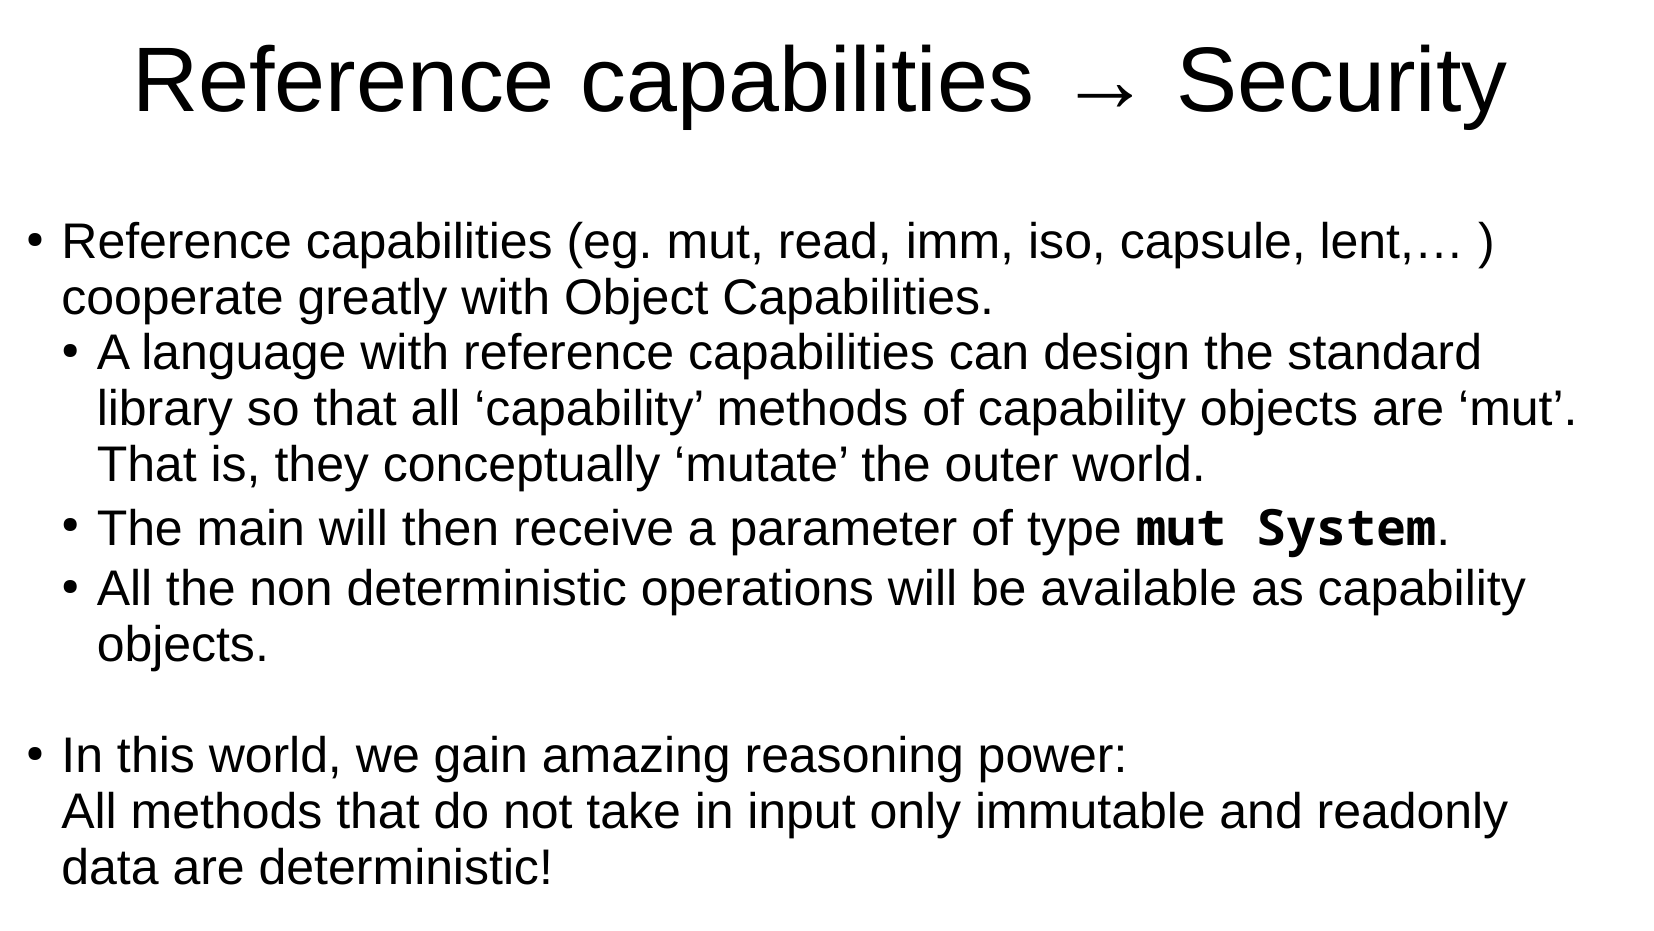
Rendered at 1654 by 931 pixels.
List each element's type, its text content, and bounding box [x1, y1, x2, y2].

text_box Reference capabilities (eg. mut, read, imm, iso, capsule, lent,… ) cooperate greatly with Object Capabilities. A language with reference capabilities can design the standard library so that all ‘capability’ methods of capability objects are ‘mut’. That is, they conceptually ‘mutate’ the outer world. The main will then receive a parameter of type mut System. All the non deterministic operations will be available as capability objects. In this world, we gain amazing reasoning power: All methods that do not take in input only immutable and readonly data are deterministic! [11, 205, 1625, 916]
title Reference capabilities → Security [35, 0, 1607, 182]
